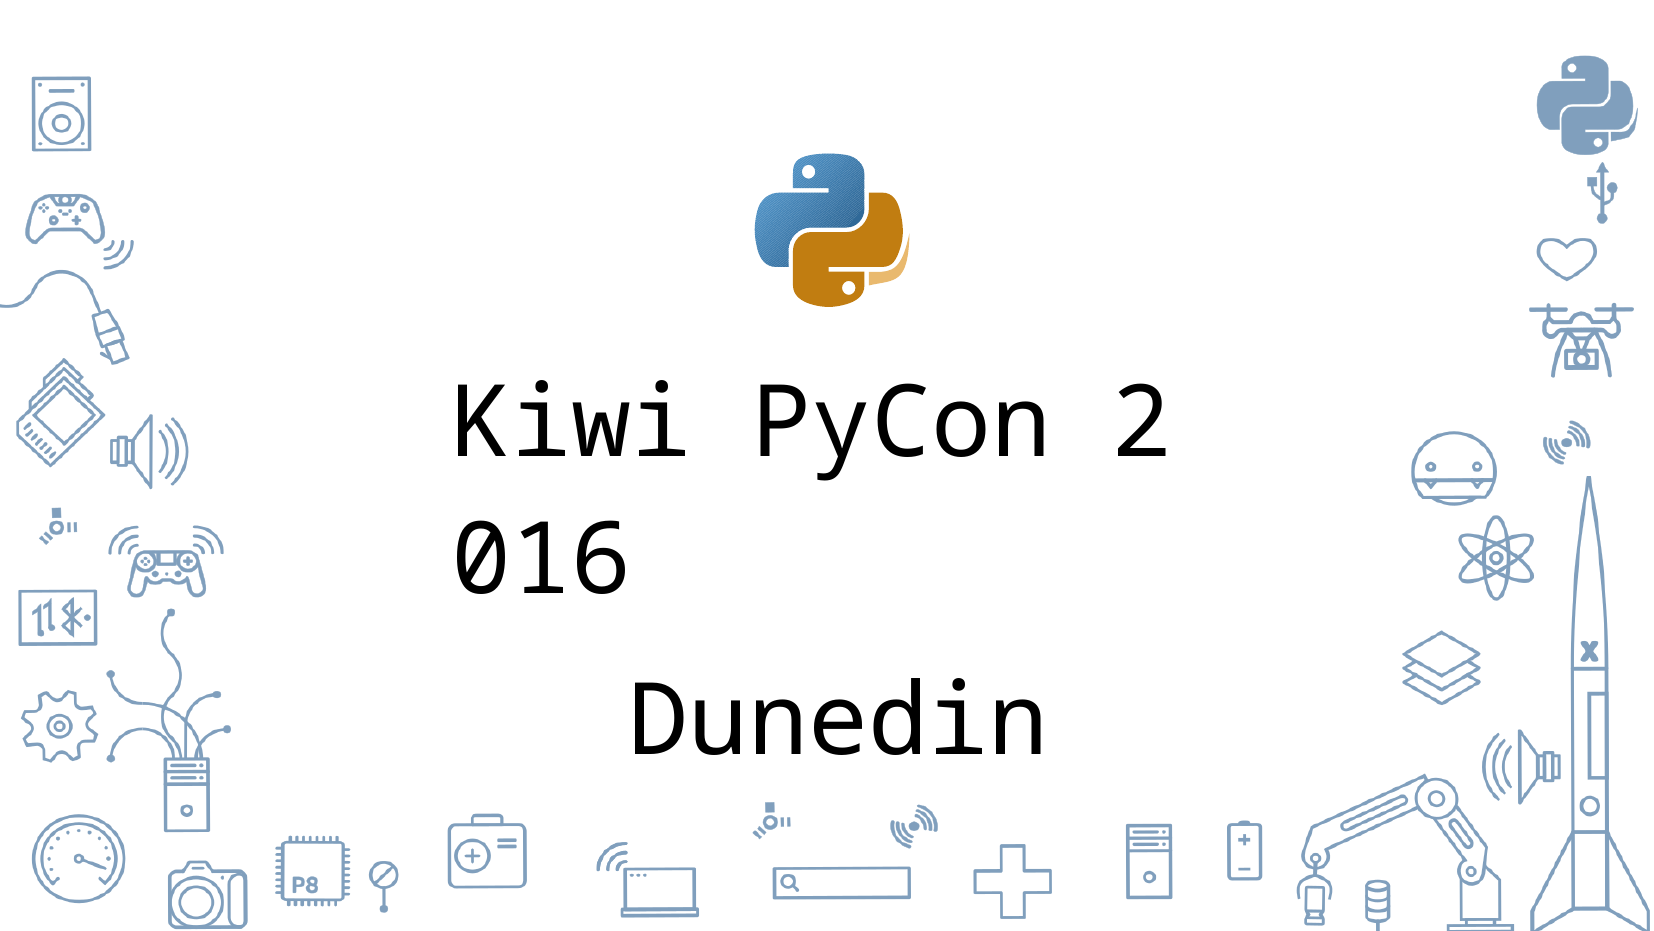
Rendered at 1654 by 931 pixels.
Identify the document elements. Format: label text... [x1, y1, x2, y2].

text_box Kiwi PyCon 2016 Dunedin [437, 342, 1241, 585]
picture [0, 0, 1654, 931]
